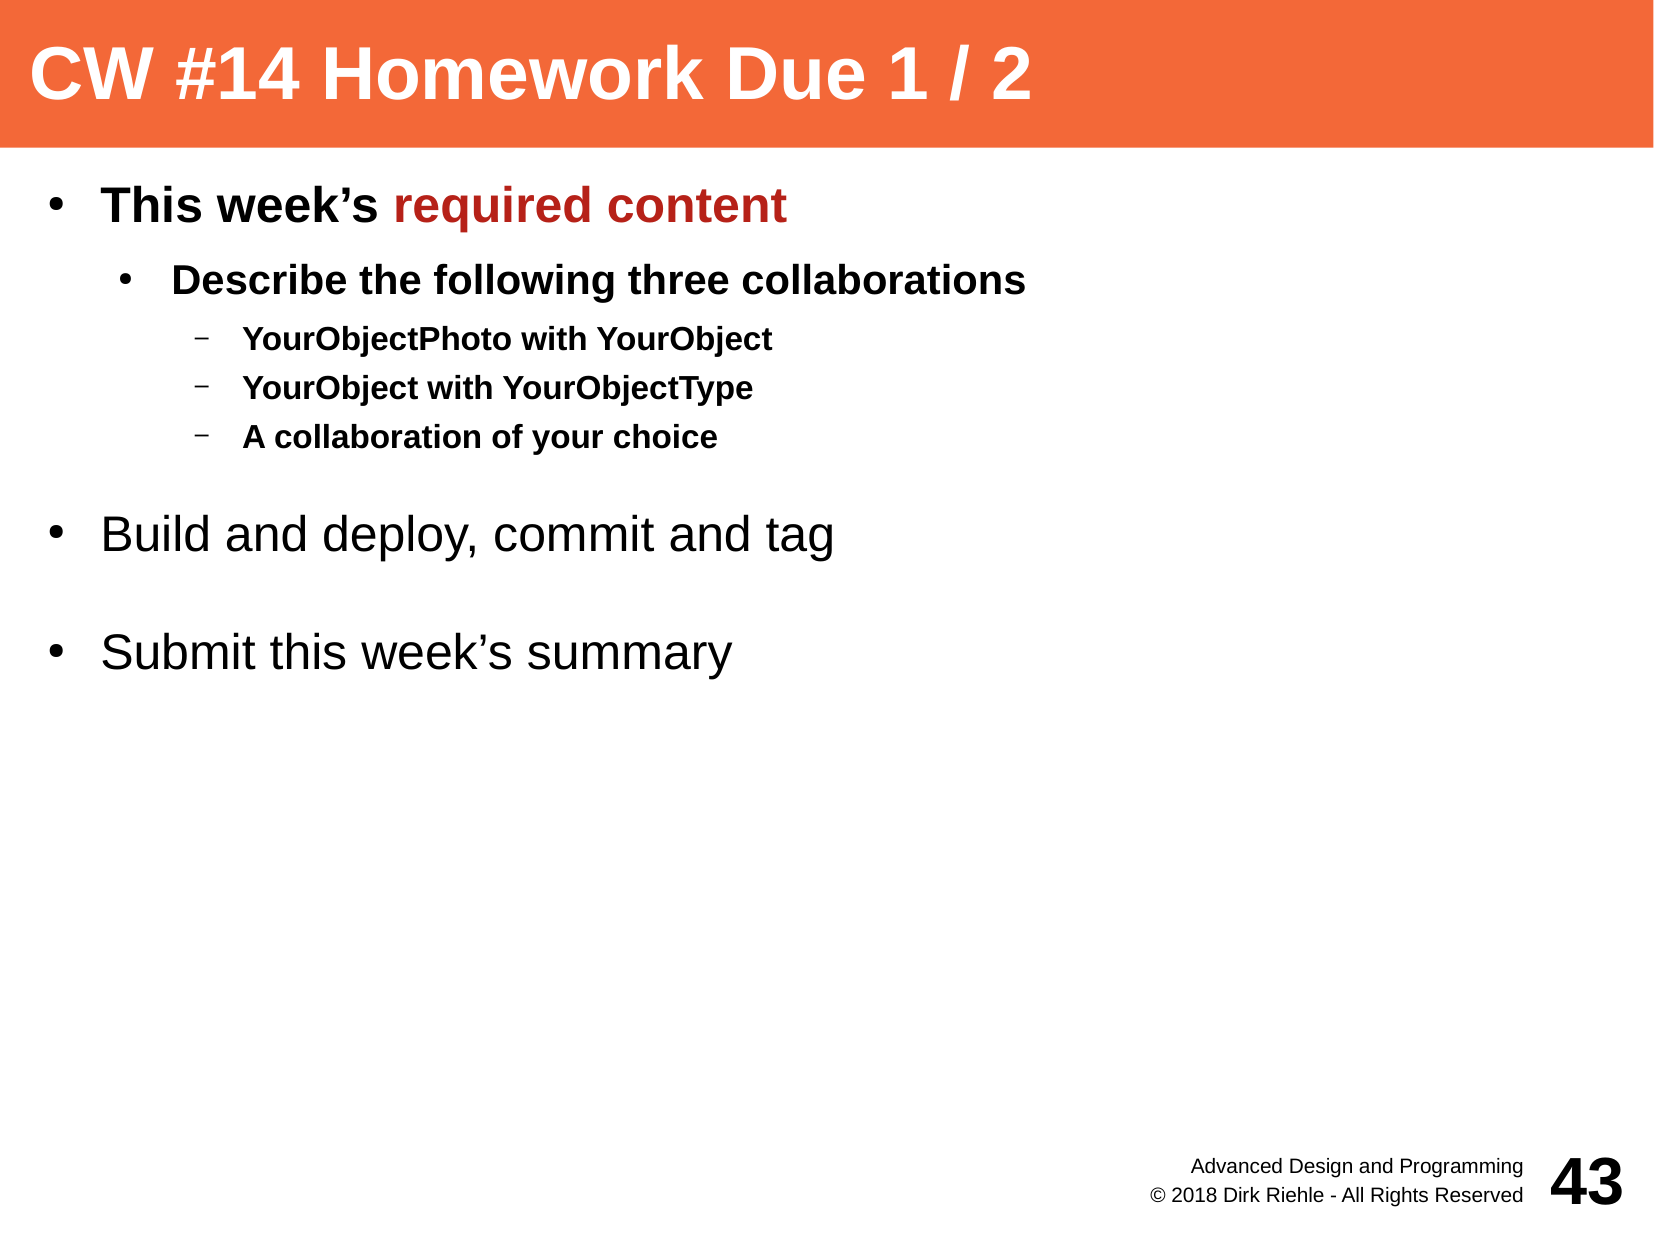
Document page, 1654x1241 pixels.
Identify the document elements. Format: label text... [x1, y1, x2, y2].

list This week’s required content Describe the following three collaborations YourObjectPhoto with YourObject YourObject with YourObjectType A collaboration of your choice Build and deploy, commit and tag Submit this week’s summary [29, 177, 1625, 1211]
title CW #14 Homework Due 1 / 2 [0, 0, 1654, 148]
